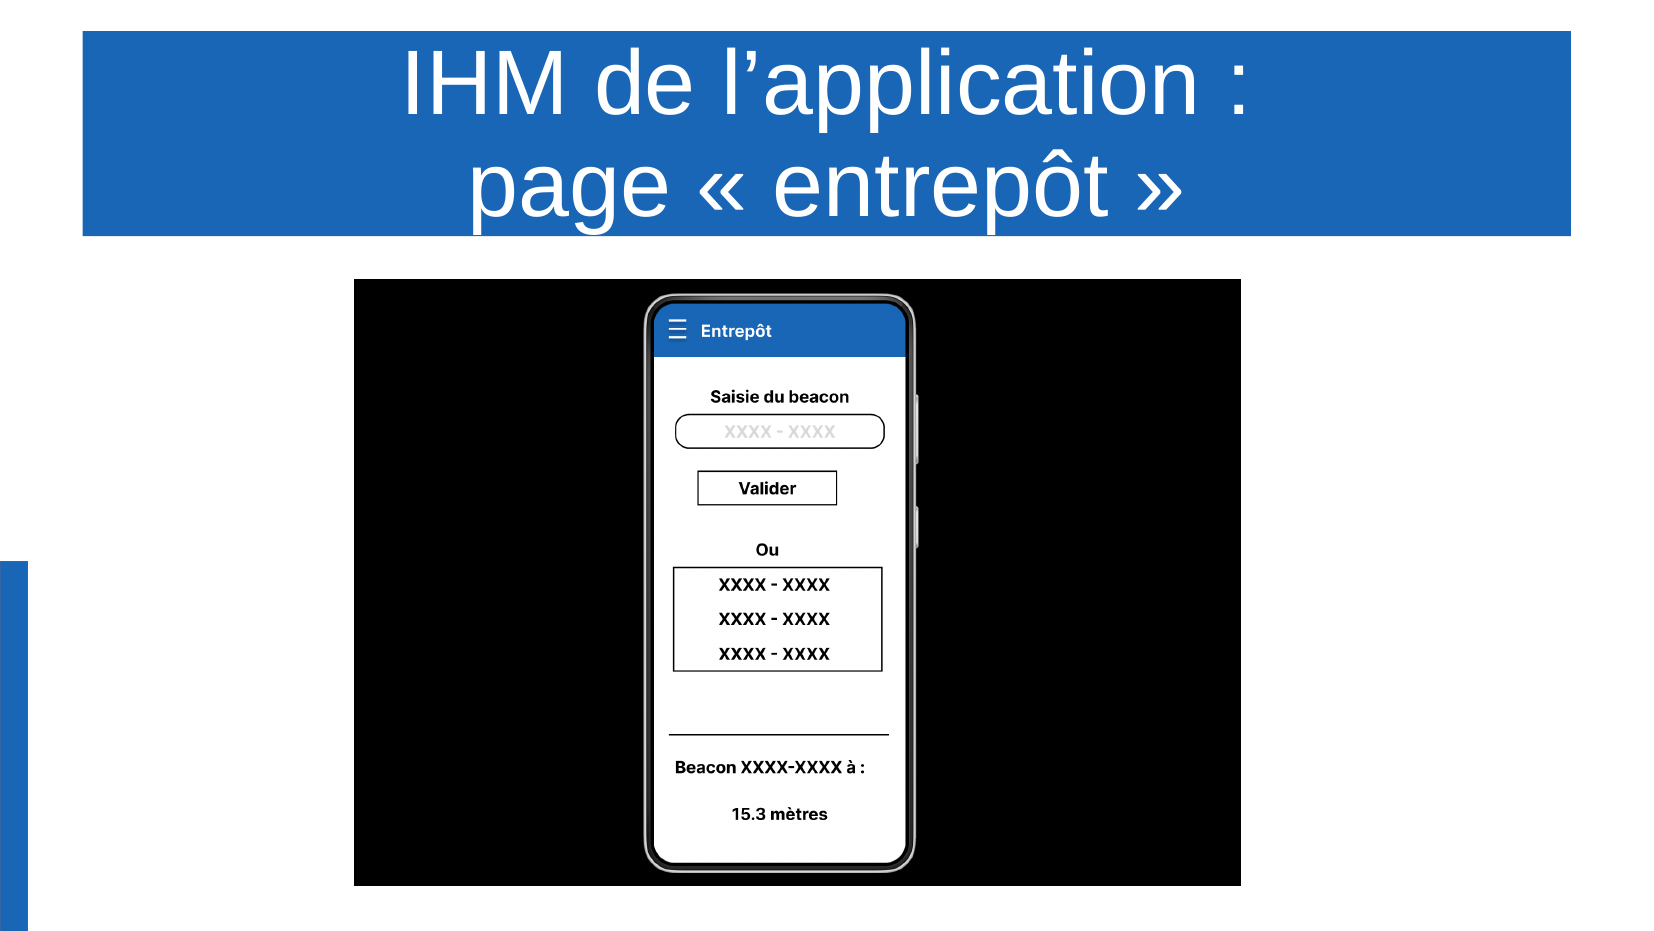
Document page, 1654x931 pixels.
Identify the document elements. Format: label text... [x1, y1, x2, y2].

picture [354, 279, 1241, 886]
title IHM de l’application : page « entrepôt » [82, 31, 1571, 237]
text_box [0, 561, 28, 931]
